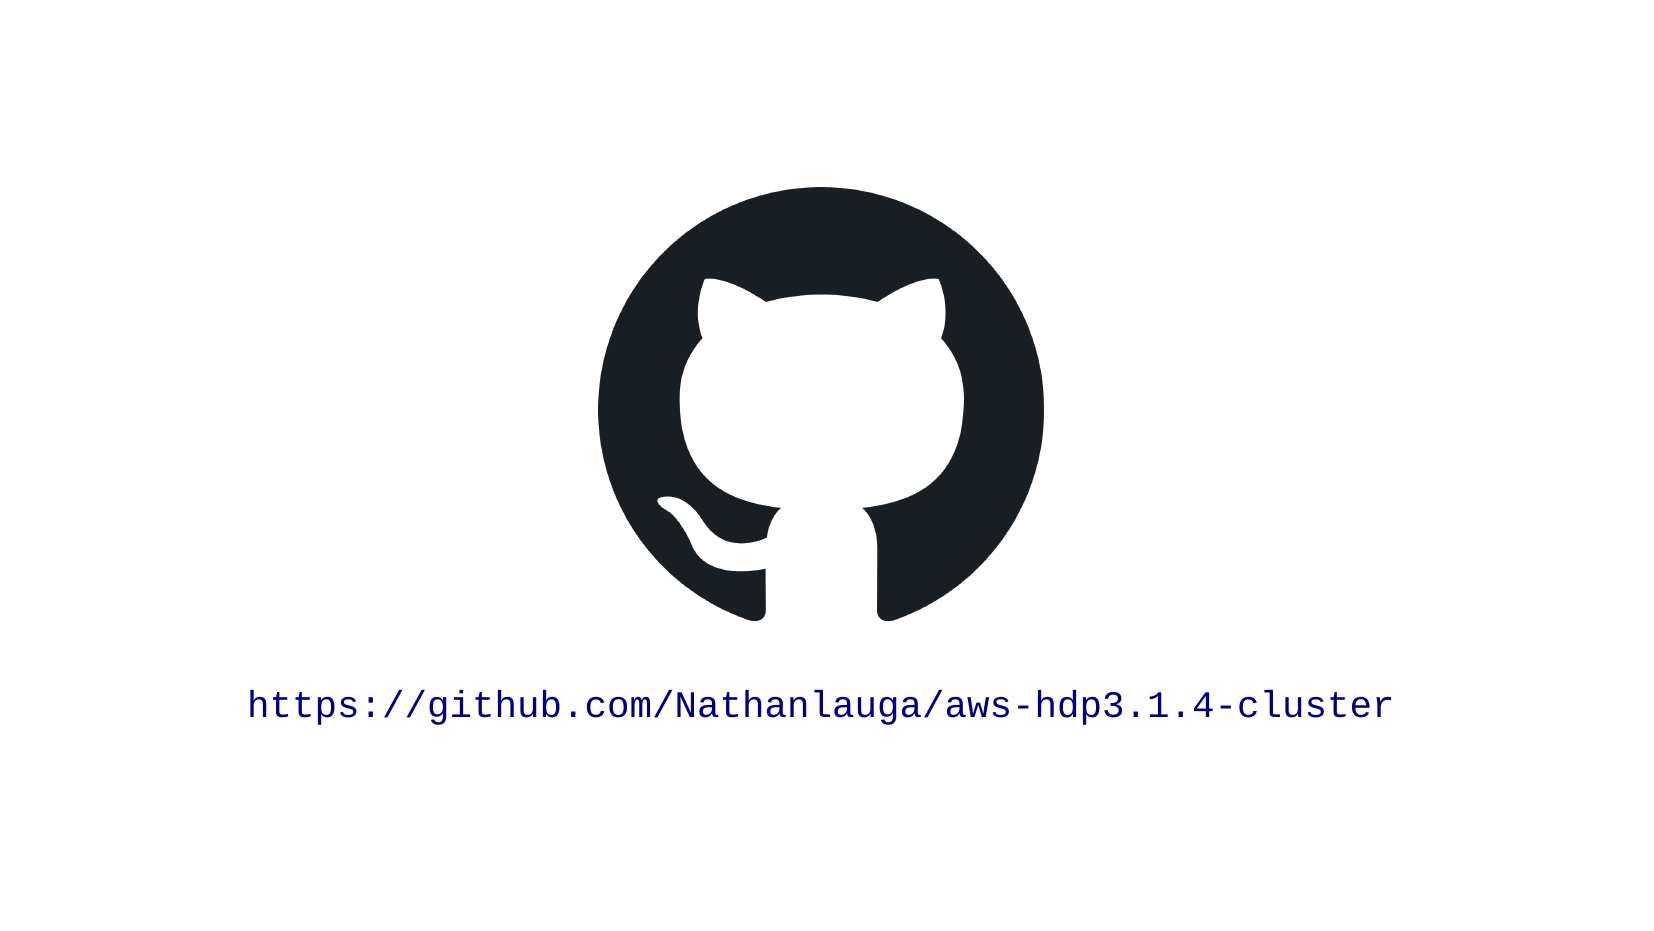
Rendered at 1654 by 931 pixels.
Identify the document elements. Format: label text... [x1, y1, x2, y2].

text_box https://github.com/Nathanlauga/aws-hdp3.1.4-cluster [147, 678, 1495, 739]
picture [598, 187, 1044, 632]
